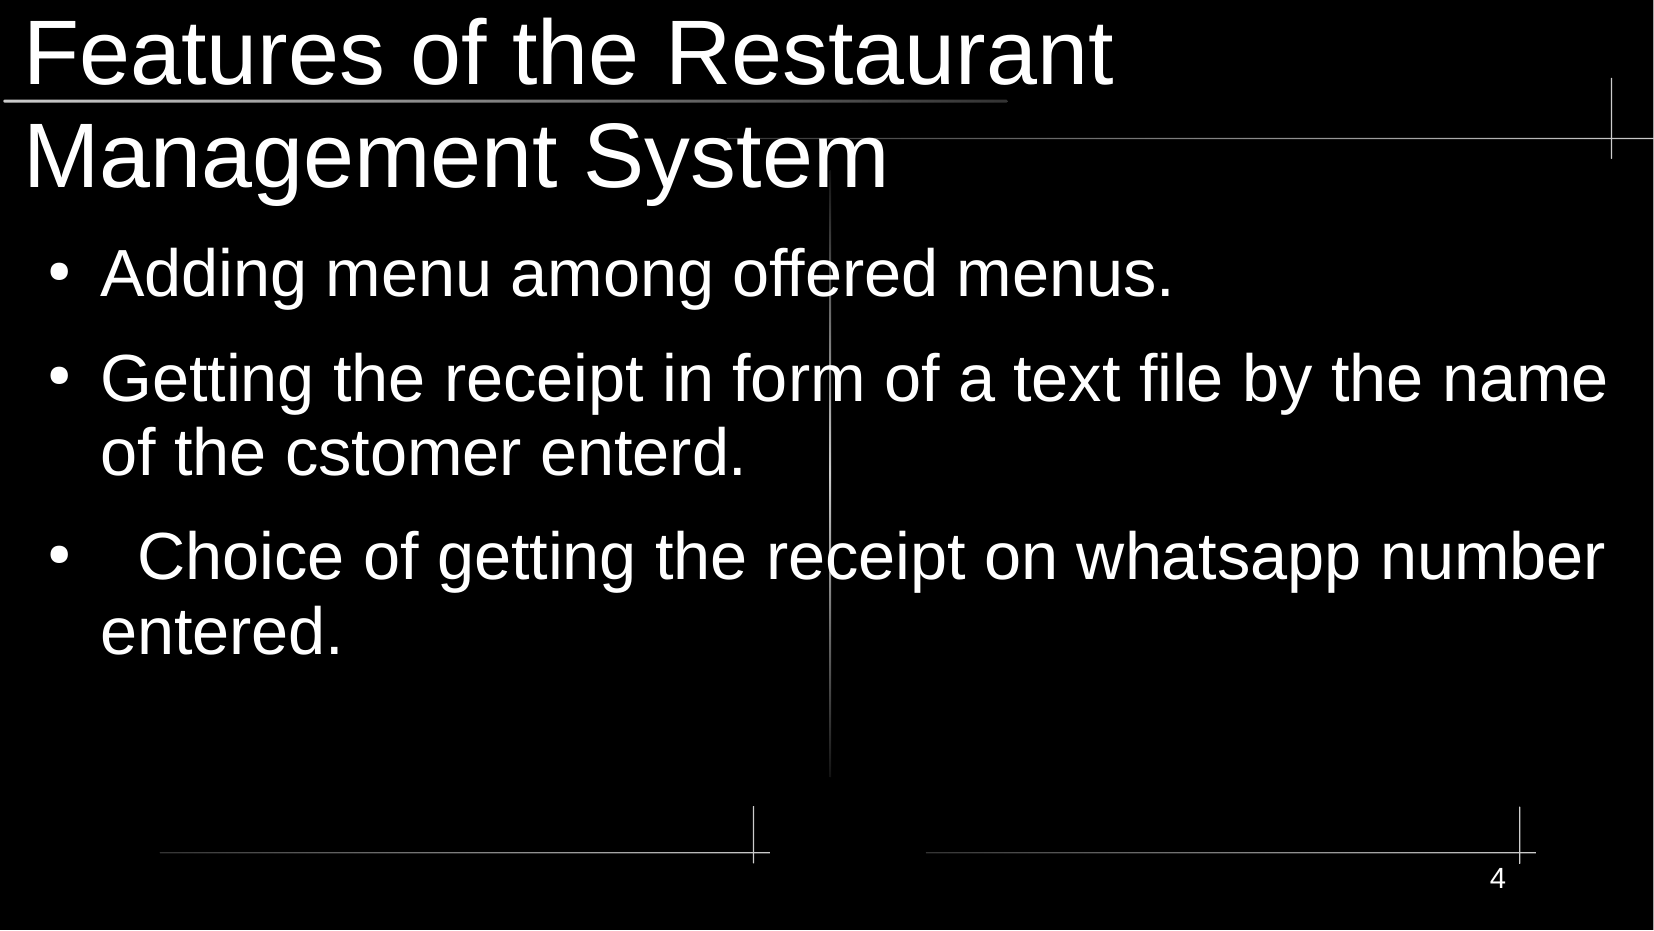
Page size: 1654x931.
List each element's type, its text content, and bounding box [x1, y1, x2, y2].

title Features of the Restaurant Management System [23, 1, 1589, 207]
list Adding menu among offered menus. Getting the receipt in form of a text file by the name of the cstomer enterd. Choice of getting the receipt on whatsapp number entered. [29, 236, 1625, 776]
